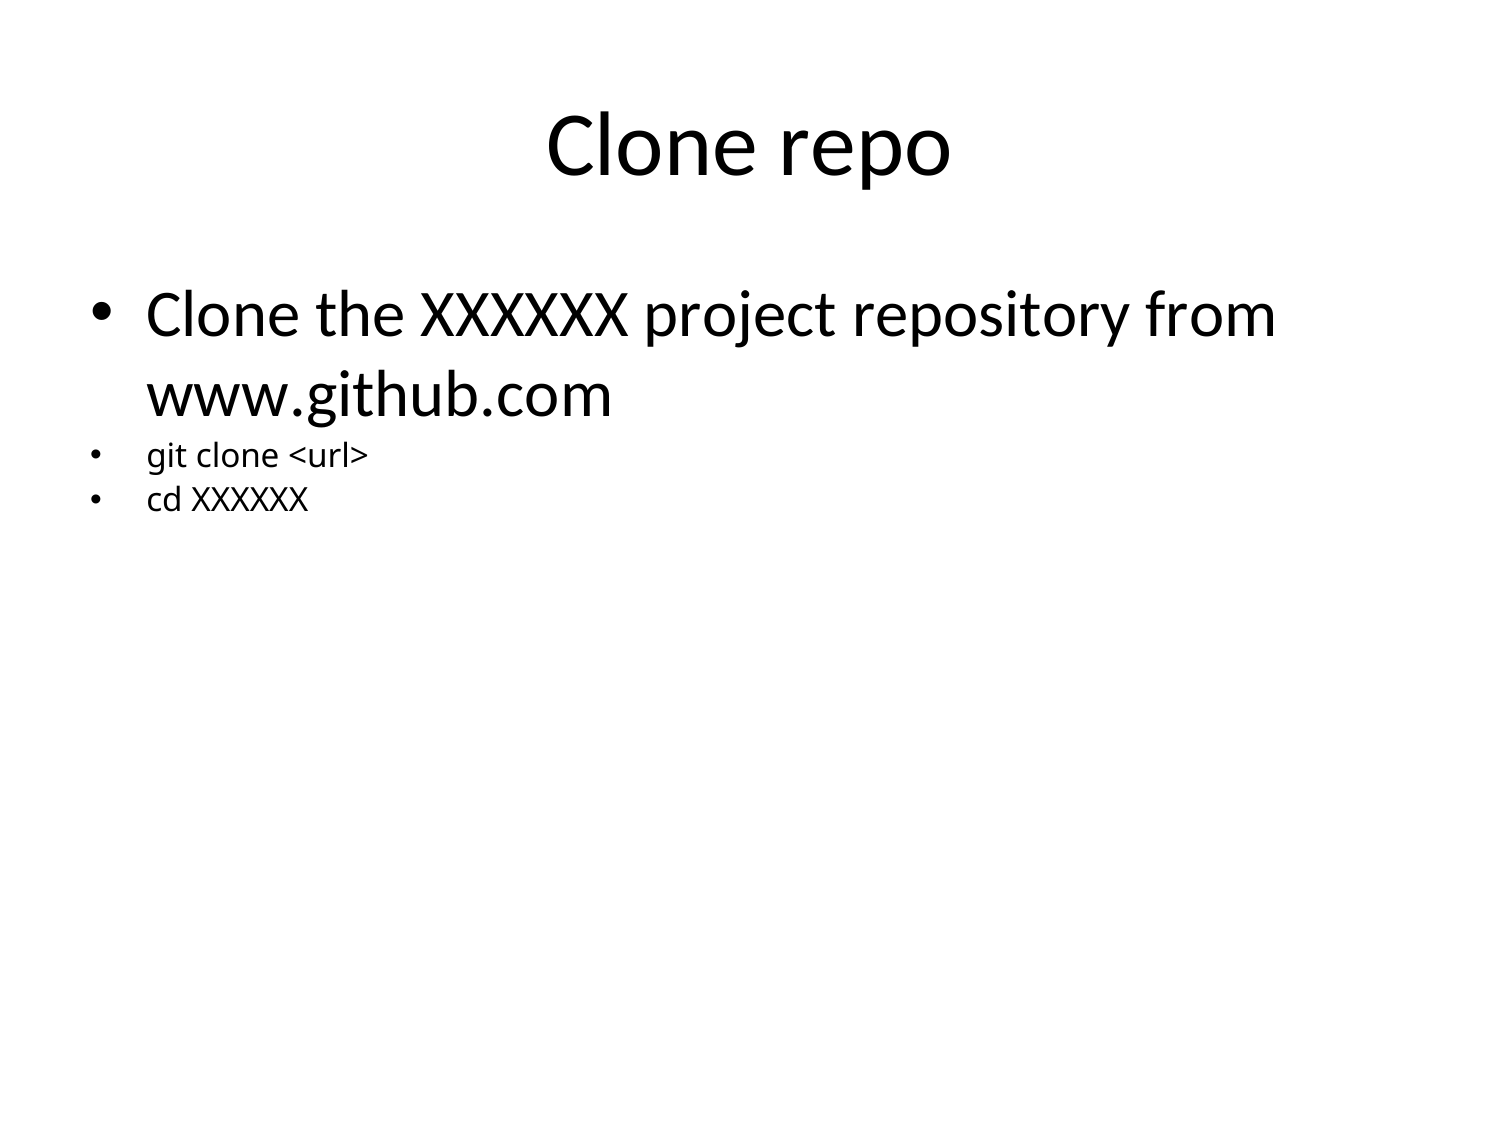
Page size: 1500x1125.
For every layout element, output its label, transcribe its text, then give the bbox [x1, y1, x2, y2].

list Clone the XXXXXX project repository from www.github.com git clone <url> cd XXXXXX [75, 262, 1426, 1006]
title Clone repo [75, 45, 1426, 233]
